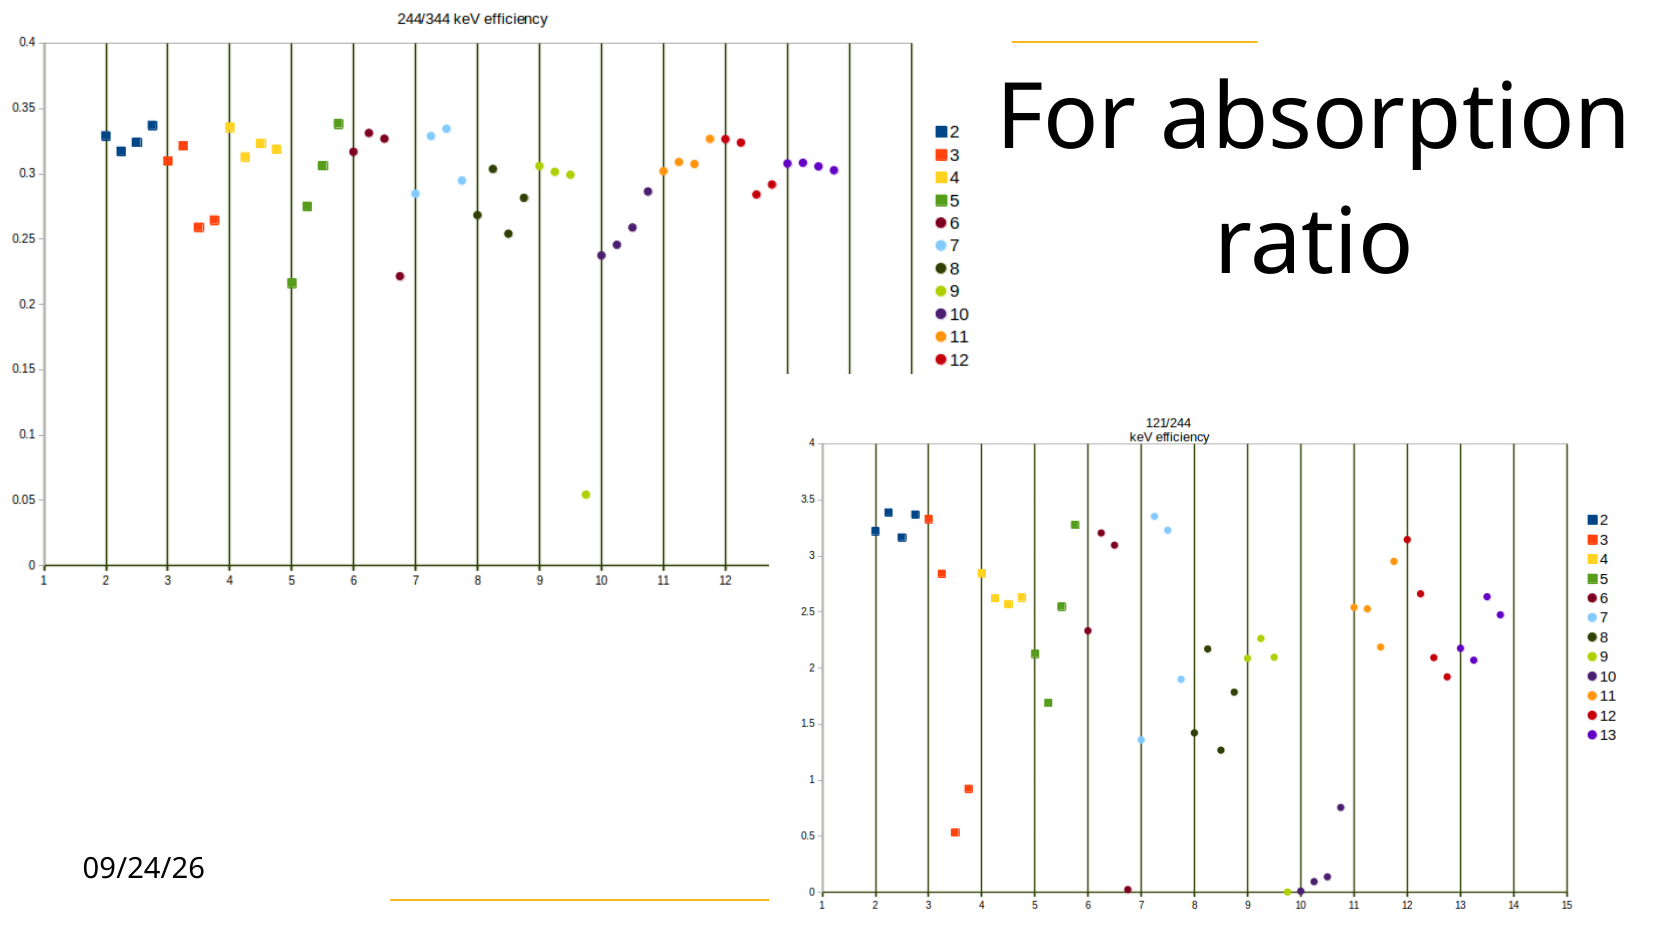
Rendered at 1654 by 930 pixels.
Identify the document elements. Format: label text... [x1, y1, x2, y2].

title For absorption ratio [975, 68, 1653, 283]
picture [0, 0, 1653, 930]
